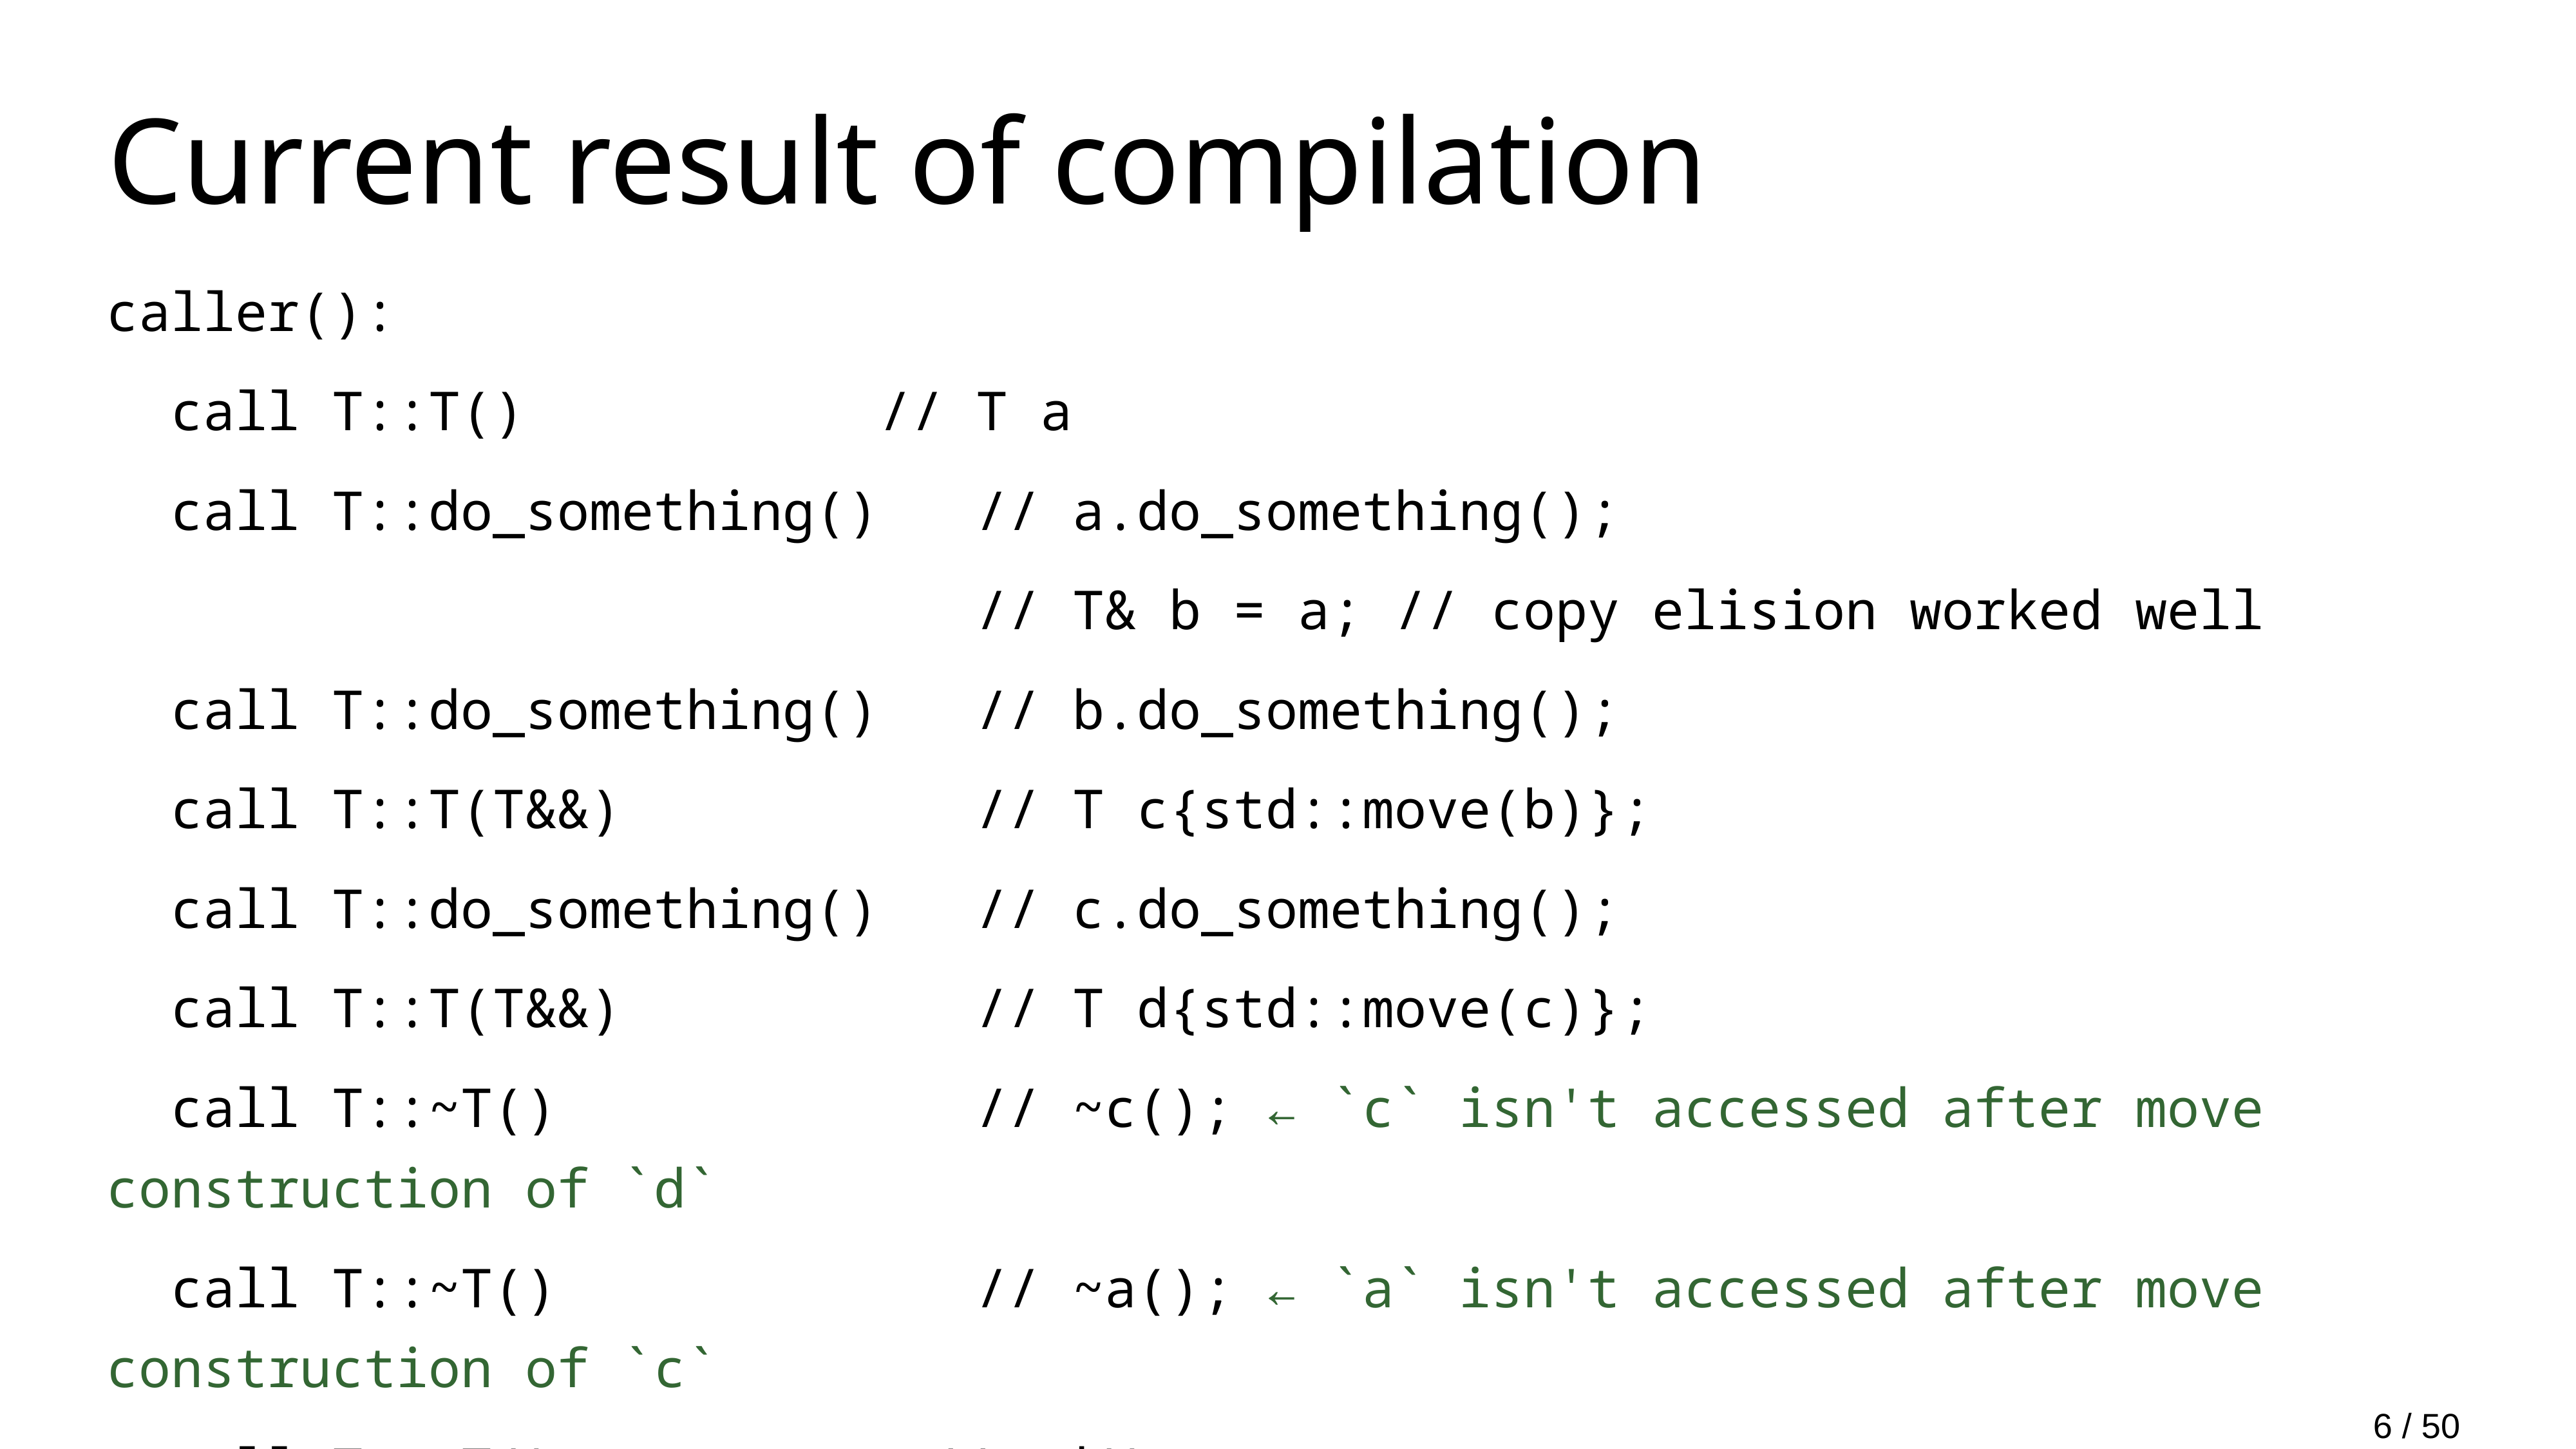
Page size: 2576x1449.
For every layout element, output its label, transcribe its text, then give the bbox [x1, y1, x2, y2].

text_box <number> / 50 [2363, 1402, 2576, 1449]
list caller(): call T::T() // T a call T::do_something() // a.do_something(); // T& b = a; // copy elision worked well call T::do_something() // b.do_something(); call T::T(T&&) // T c{std::move(b)}; call T::do_something() // c.do_something(); call T::T(T&&) // T d{std::move(c)}; call T::~T() // ~c(); ← `c` isn't accessed after move construction of `d` call T::~T() // ~a(); ← `a` isn't accessed after move construction of `c` call T::~T() // ~d(); [0, 211, 2576, 1366]
title Current result of compilation [108, 80, 2468, 211]
